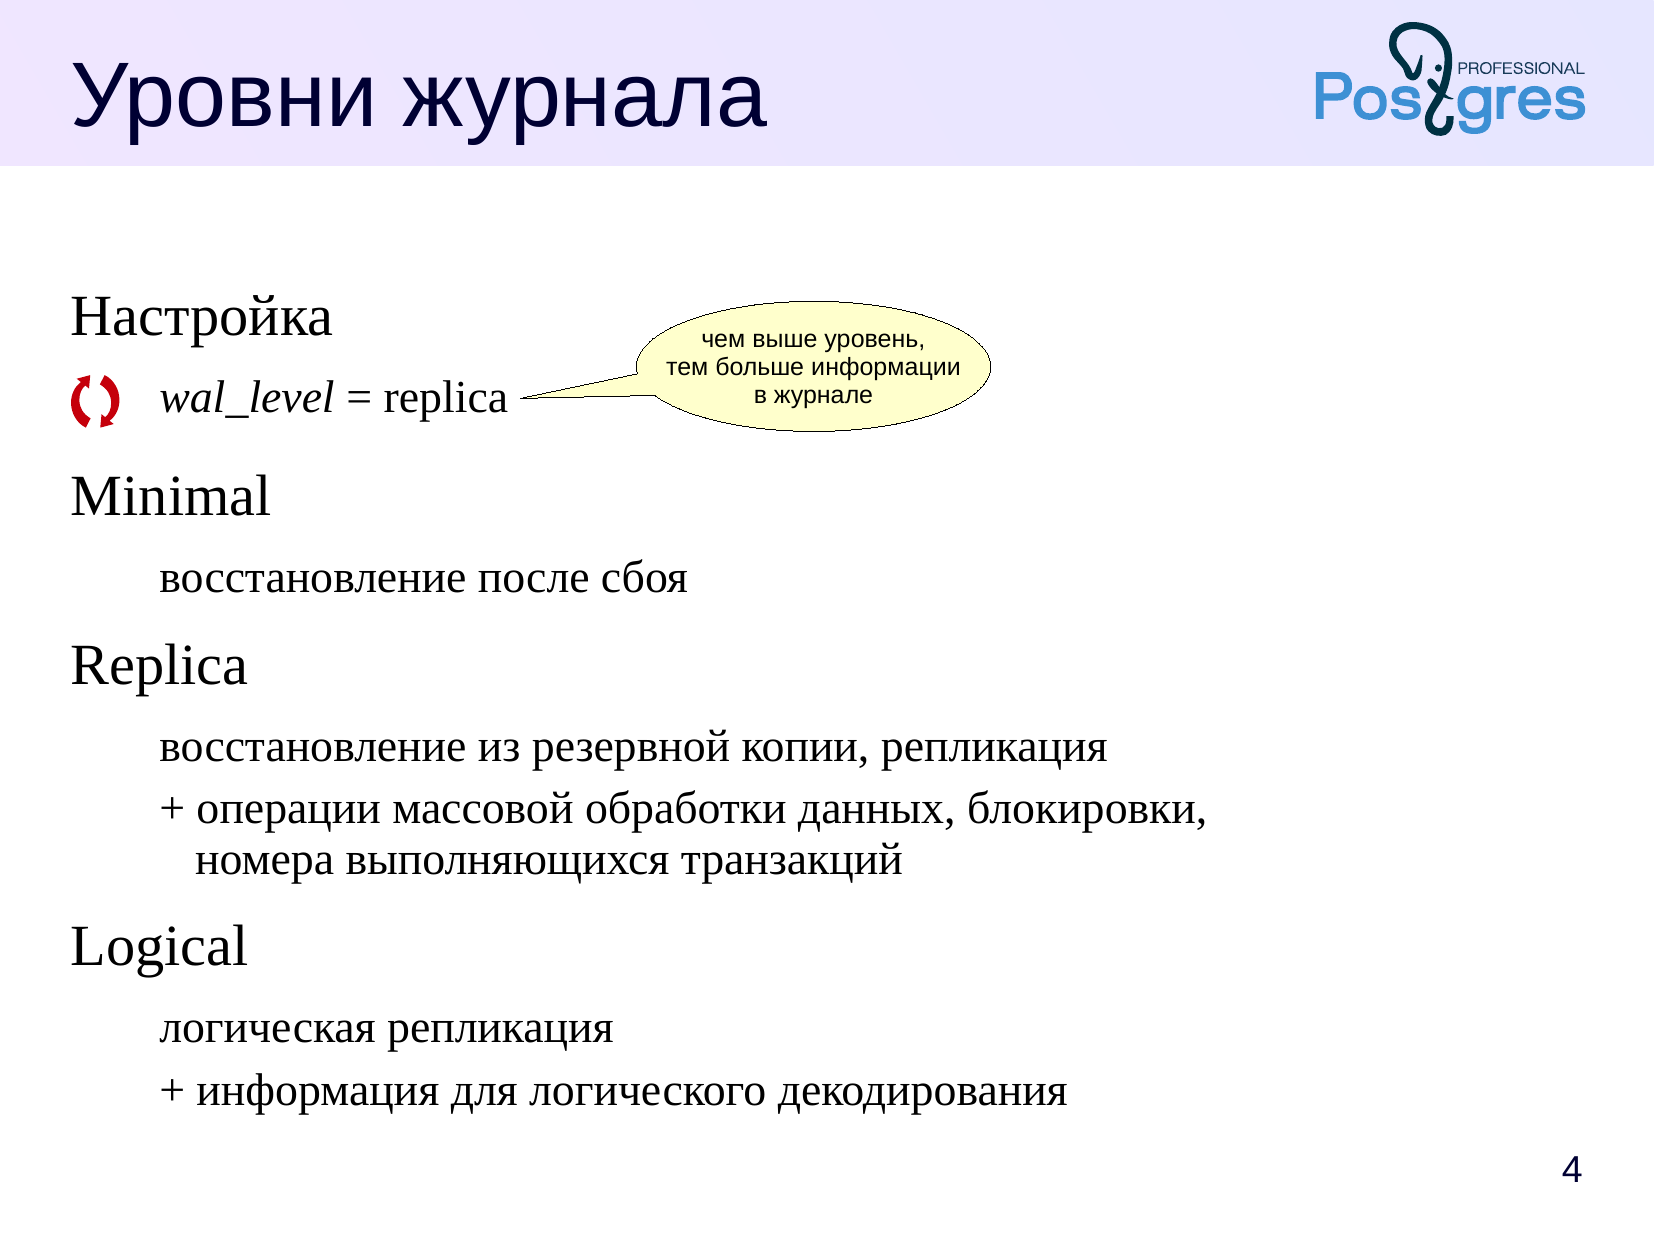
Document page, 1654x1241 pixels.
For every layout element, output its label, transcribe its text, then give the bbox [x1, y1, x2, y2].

title Уровни журнала [70, 43, 1241, 147]
list Настройка wal_level = replica Minimal восстановление после сбоя Replica восстановление из резервной копии, репликация + операции массовой обработки данных, блокировки, номера выполняющихся транзакций Logical логическая репликация + информация для логического декодирования [70, 283, 1583, 1141]
text_box [71, 375, 91, 428]
text_box чем выше уровень, тем больше информации в журнале [520, 301, 991, 432]
text_box [99, 375, 120, 428]
